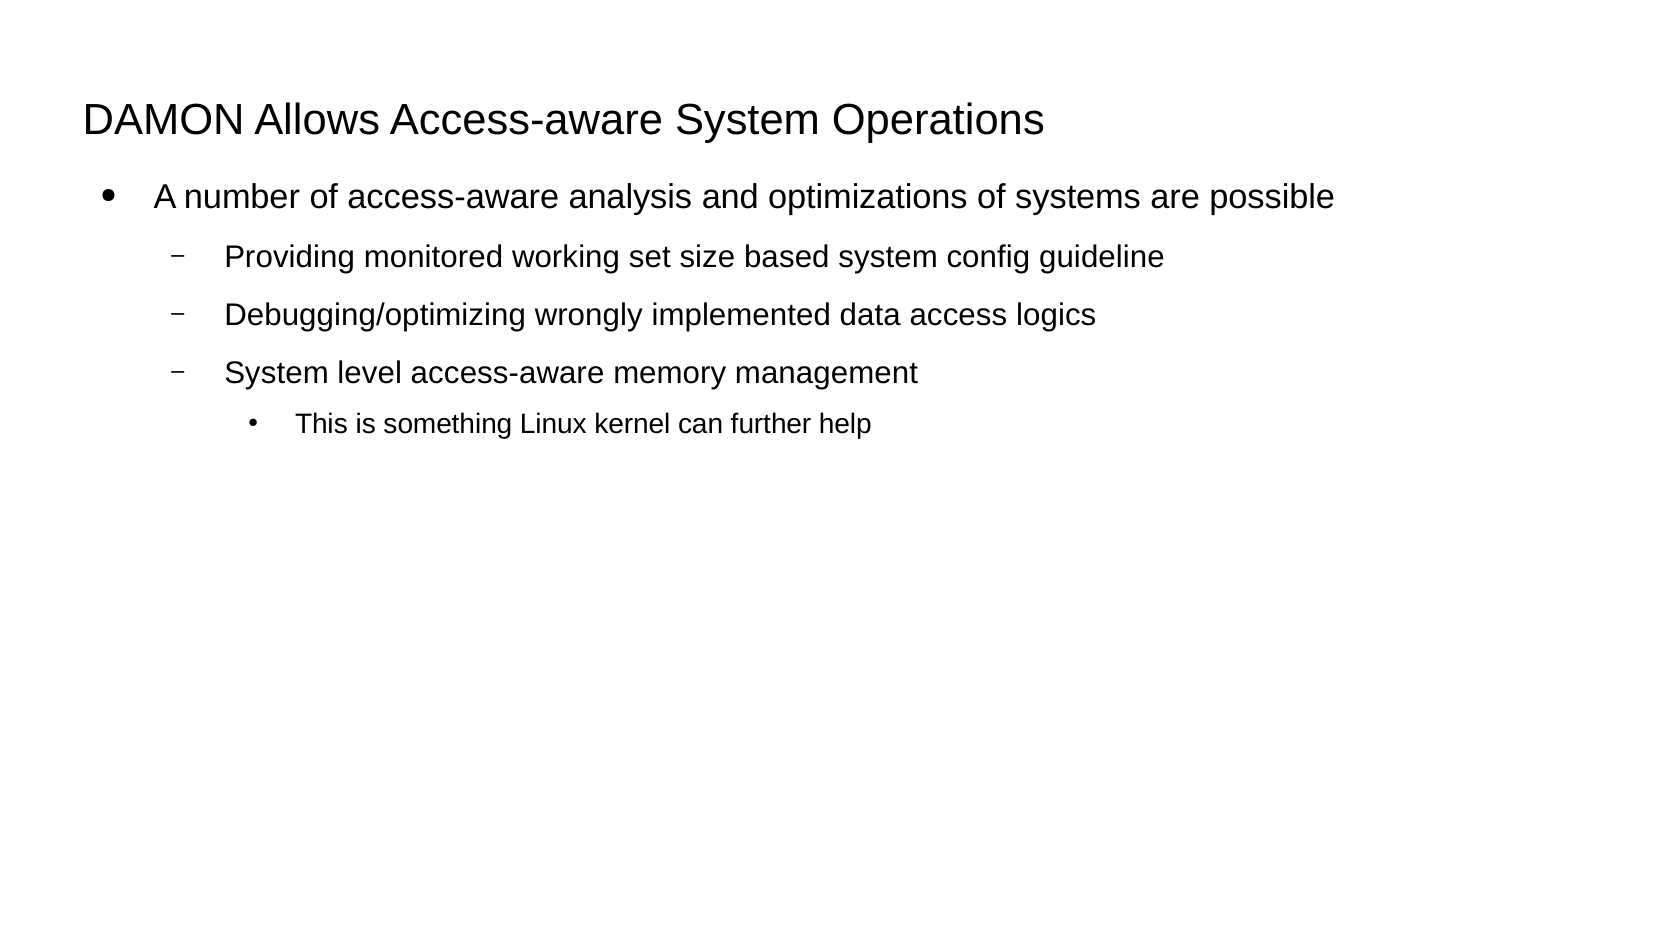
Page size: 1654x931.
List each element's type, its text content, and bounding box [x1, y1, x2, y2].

list A number of access-aware analysis and optimizations of systems are possible Providing monitored working set size based system config guideline Debugging/optimizing wrongly implemented data access logics System level access-aware memory management This is something Linux kernel can further help [82, 177, 1571, 833]
title DAMON Allows Access-aware System Operations [82, 81, 1571, 157]
